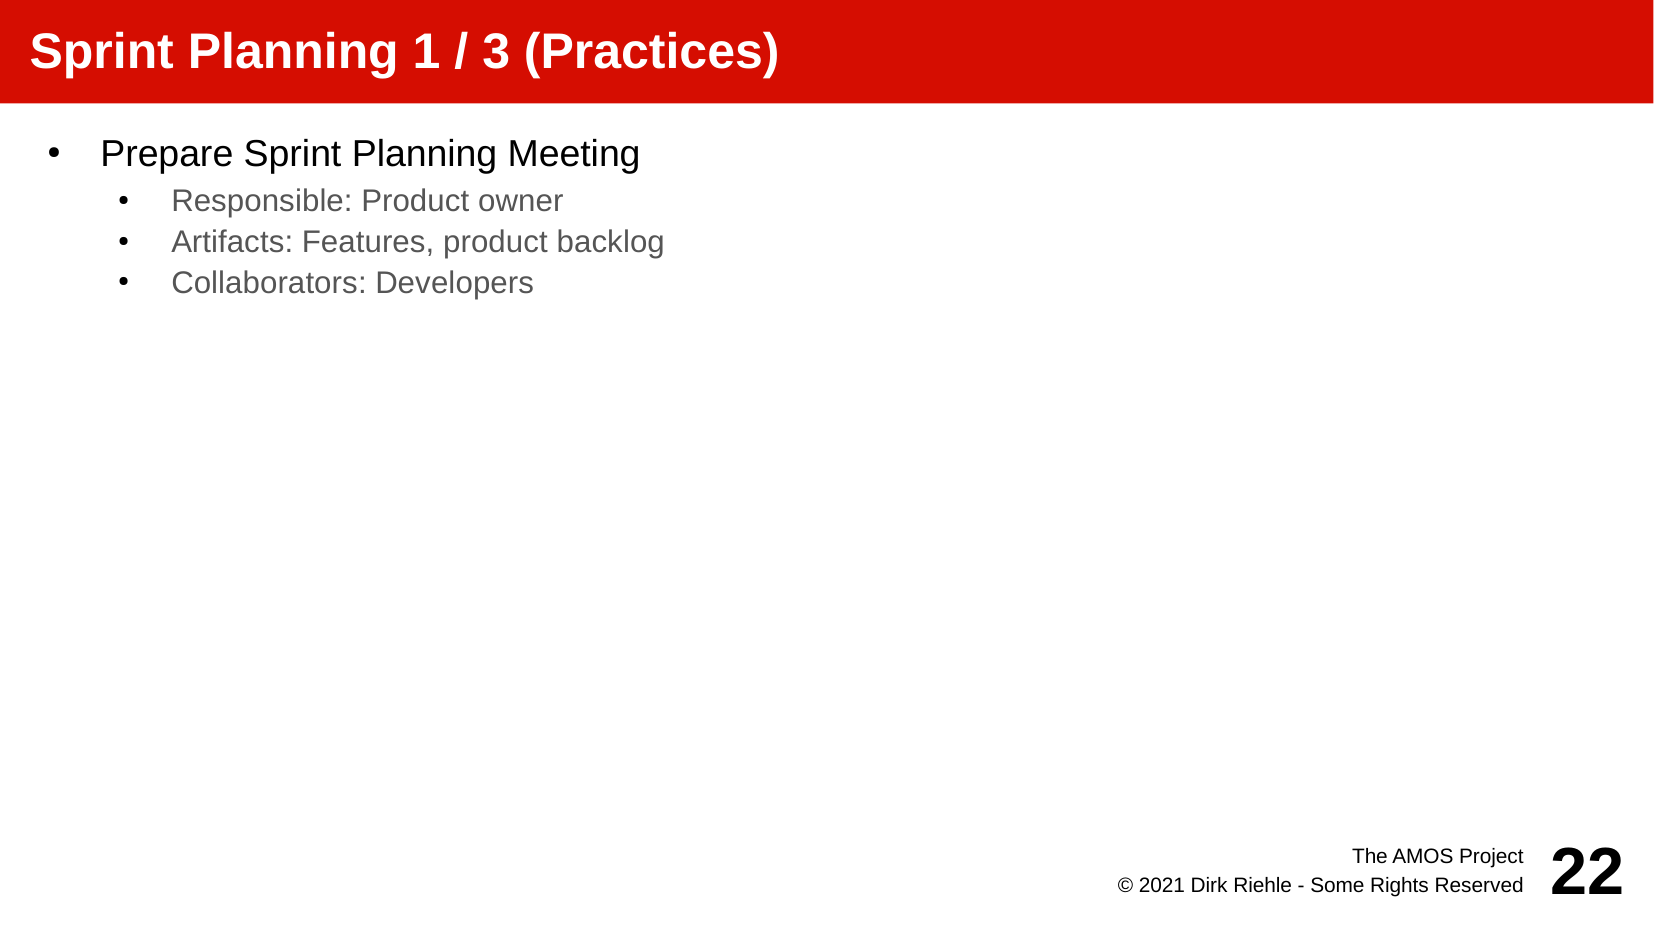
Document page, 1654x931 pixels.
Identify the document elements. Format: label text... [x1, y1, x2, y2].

title Sprint Planning 1 / 3 (Practices) [0, 0, 1654, 104]
list Prepare Sprint Planning Meeting Responsible: Product owner Artifacts: Features, product backlog Collaborators: Developers [29, 132, 1625, 813]
